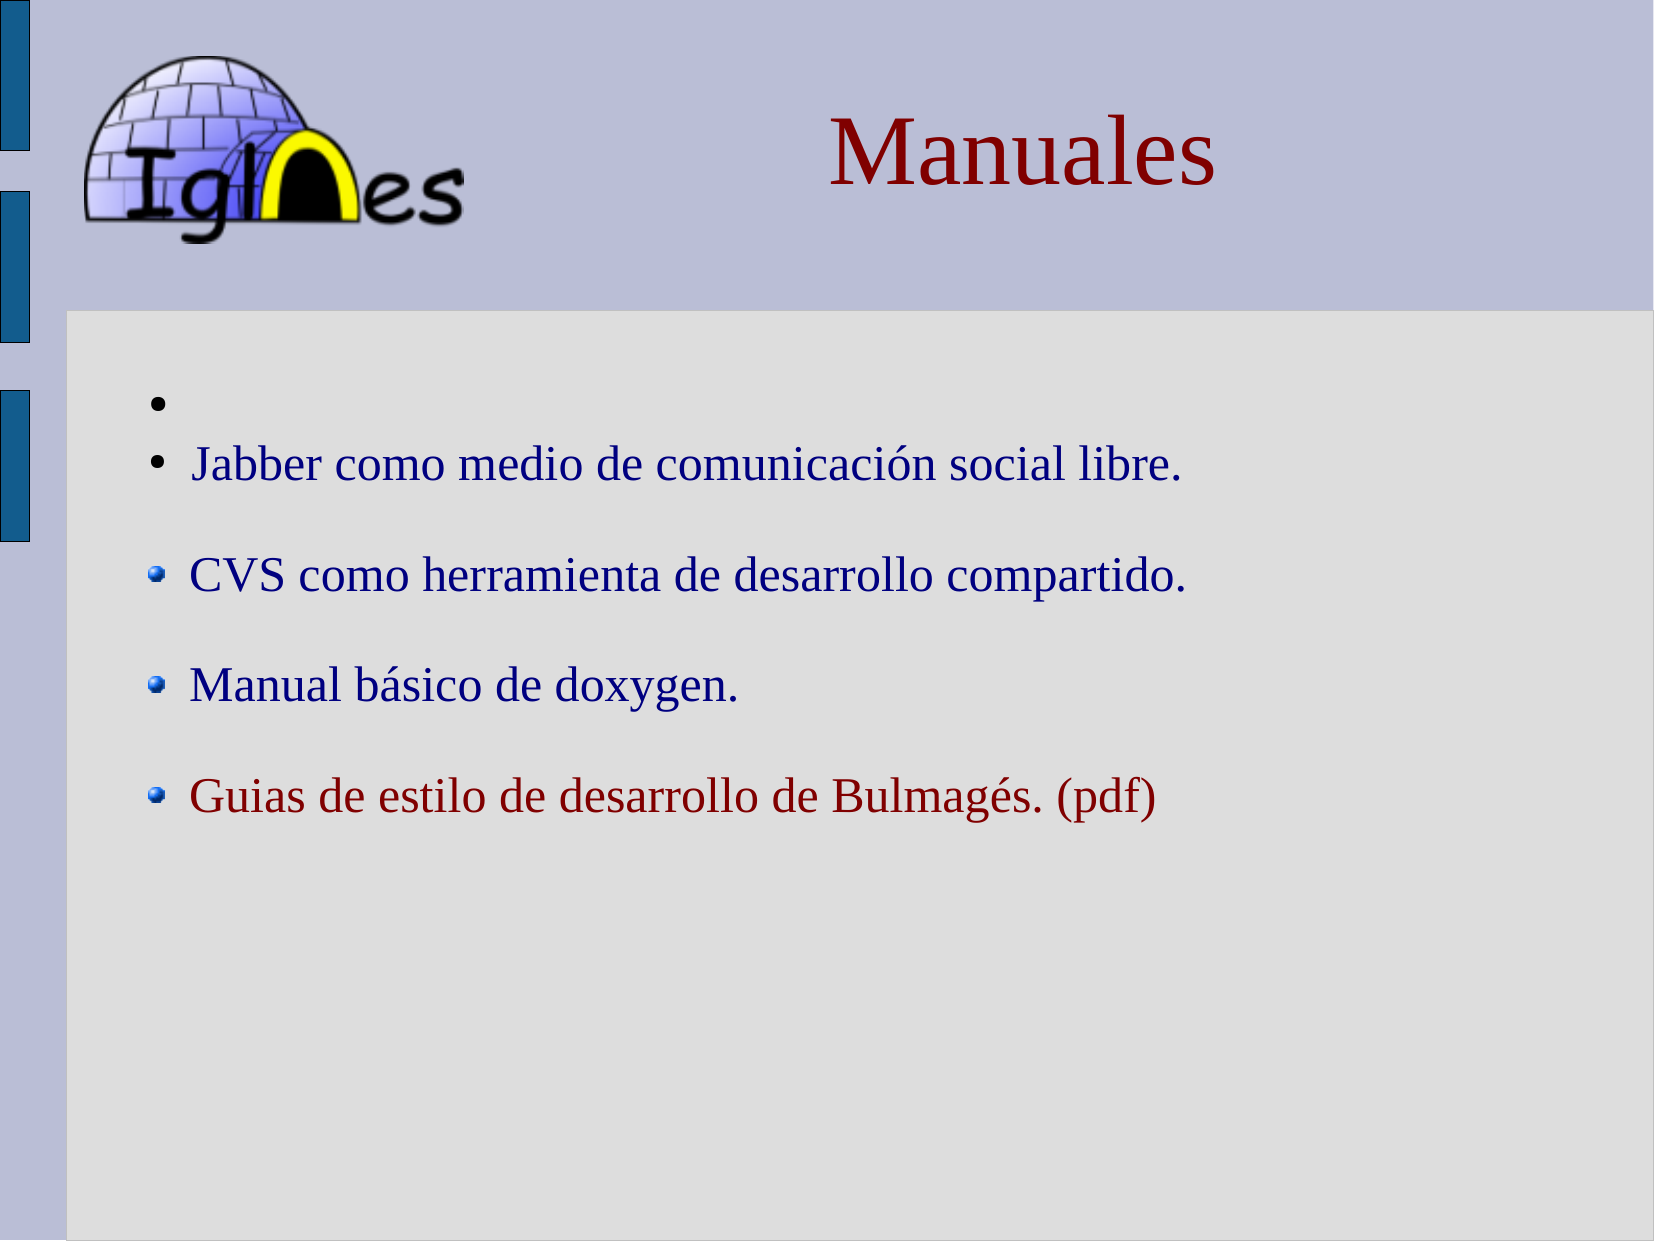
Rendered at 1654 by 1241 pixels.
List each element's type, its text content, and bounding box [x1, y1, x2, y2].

text_box Jabber como medio de comunicación social libre. CVS como herramienta de desarrollo compartido. Manual básico de doxygen. Guias de estilo de desarrollo de Bulmagés. (pdf) [148, 375, 1627, 953]
picture [84, 56, 464, 244]
text_box Manuales [503, 95, 1543, 217]
